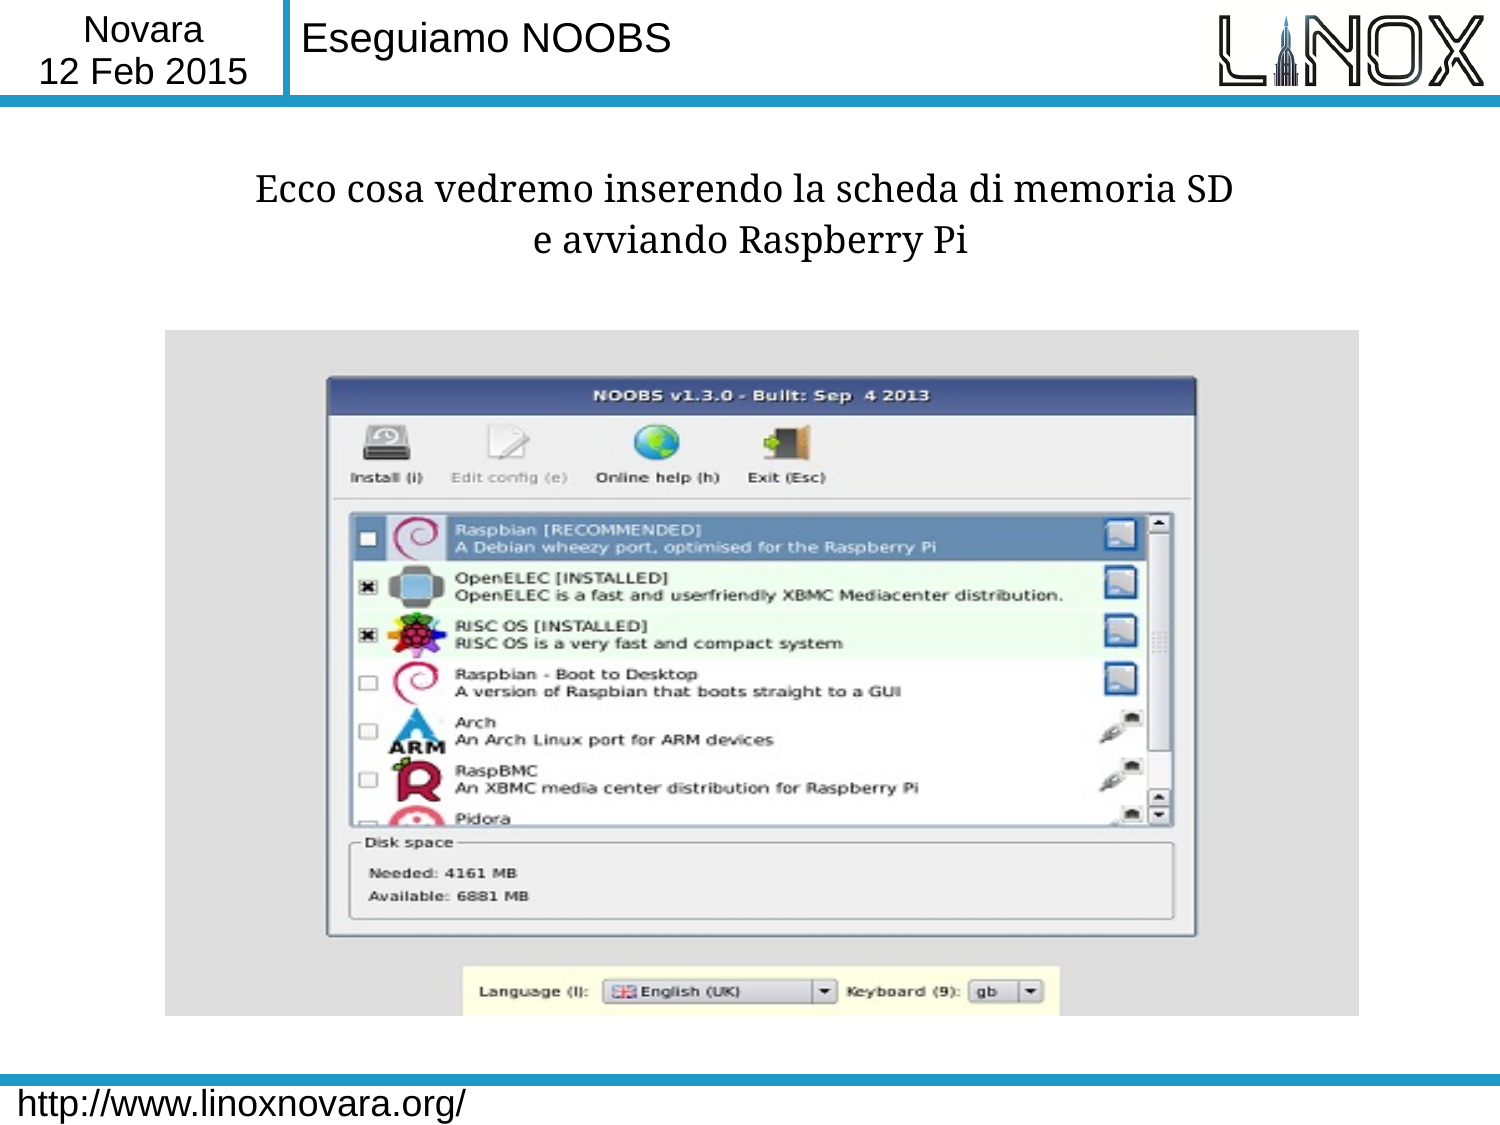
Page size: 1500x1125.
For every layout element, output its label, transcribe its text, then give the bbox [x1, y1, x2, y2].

list Eseguiamo NOOBS [286, 7, 1312, 83]
text_box Ecco cosa vedremo inserendo la scheda di memoria SD e avviando Raspberry Pi [23, 154, 1477, 256]
picture [0, 0, 1500, 107]
picture [165, 330, 1359, 1016]
picture [0, 1074, 1500, 1086]
